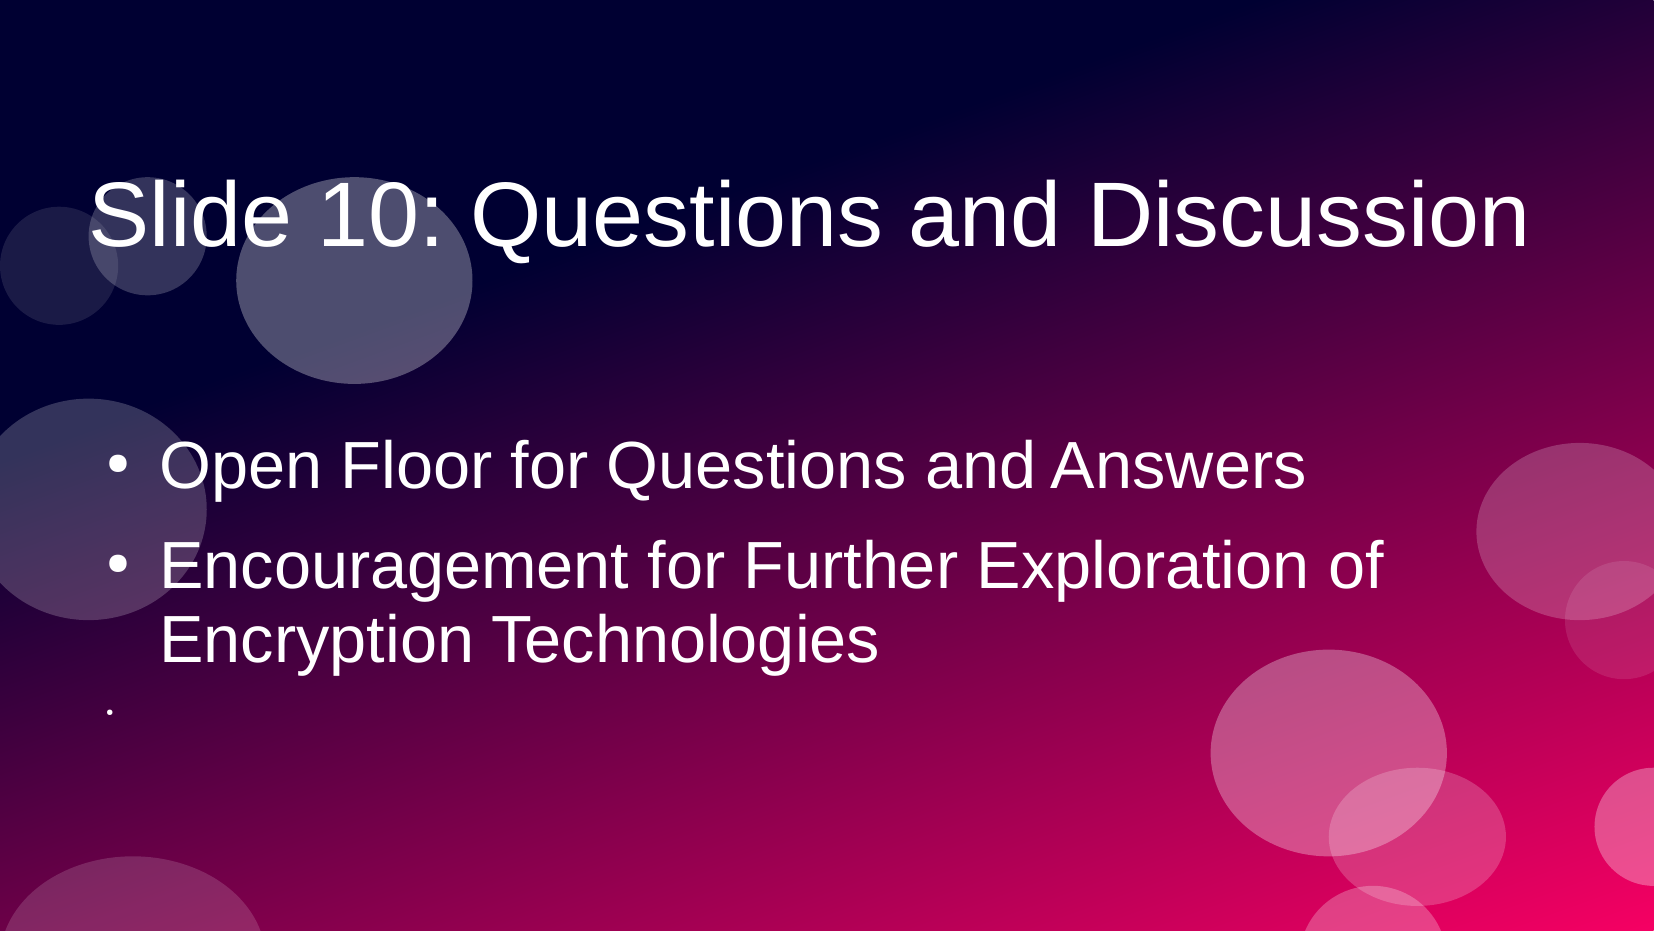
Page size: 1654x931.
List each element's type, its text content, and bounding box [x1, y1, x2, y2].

list Open Floor for Questions and Answers Encouragement for Further Exploration of Encryption Technologies [88, 428, 1565, 783]
title Slide 10: Questions and Discussion [88, 163, 1565, 428]
